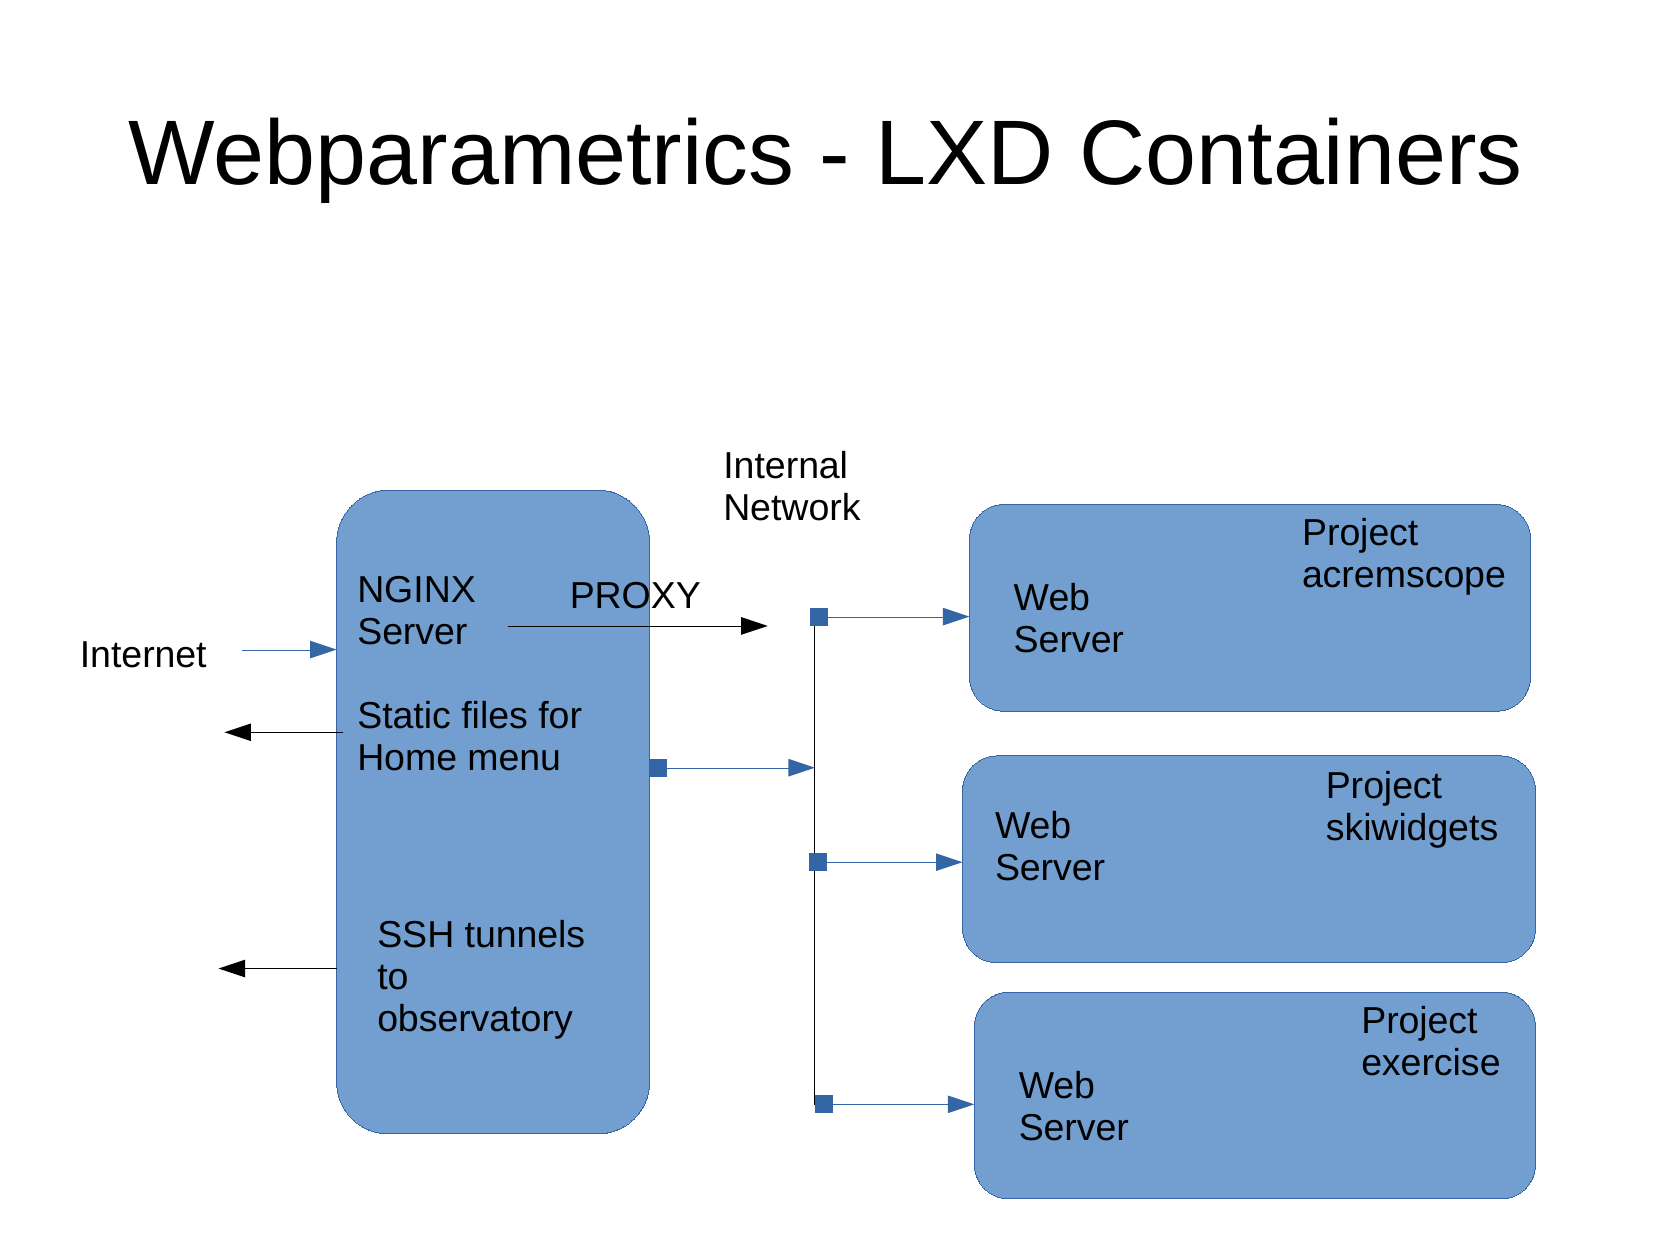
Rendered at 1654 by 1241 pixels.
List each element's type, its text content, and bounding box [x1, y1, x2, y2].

text_box [962, 755, 1536, 963]
text_box [969, 504, 1531, 712]
text_box NGINX Server Static files for Home menu [342, 561, 638, 804]
text_box Project acremscope [1287, 504, 1524, 626]
text_box Internal Network [708, 437, 951, 540]
text_box PROXY [555, 566, 745, 666]
text_box Web Server [999, 569, 1159, 670]
text_box [336, 490, 650, 732]
text_box SSH tunnels to observatory [362, 906, 615, 1048]
text_box [336, 666, 650, 1134]
title Webparametrics - LXD Containers [82, 49, 1571, 257]
text_box Internet [64, 625, 225, 780]
text_box [974, 992, 1536, 1199]
text_box Web Server [980, 797, 1158, 916]
text_box Web Server [1003, 1057, 1164, 1158]
text_box Project exercise [1346, 992, 1536, 1133]
text_box Project skiwidgets [1311, 756, 1524, 898]
